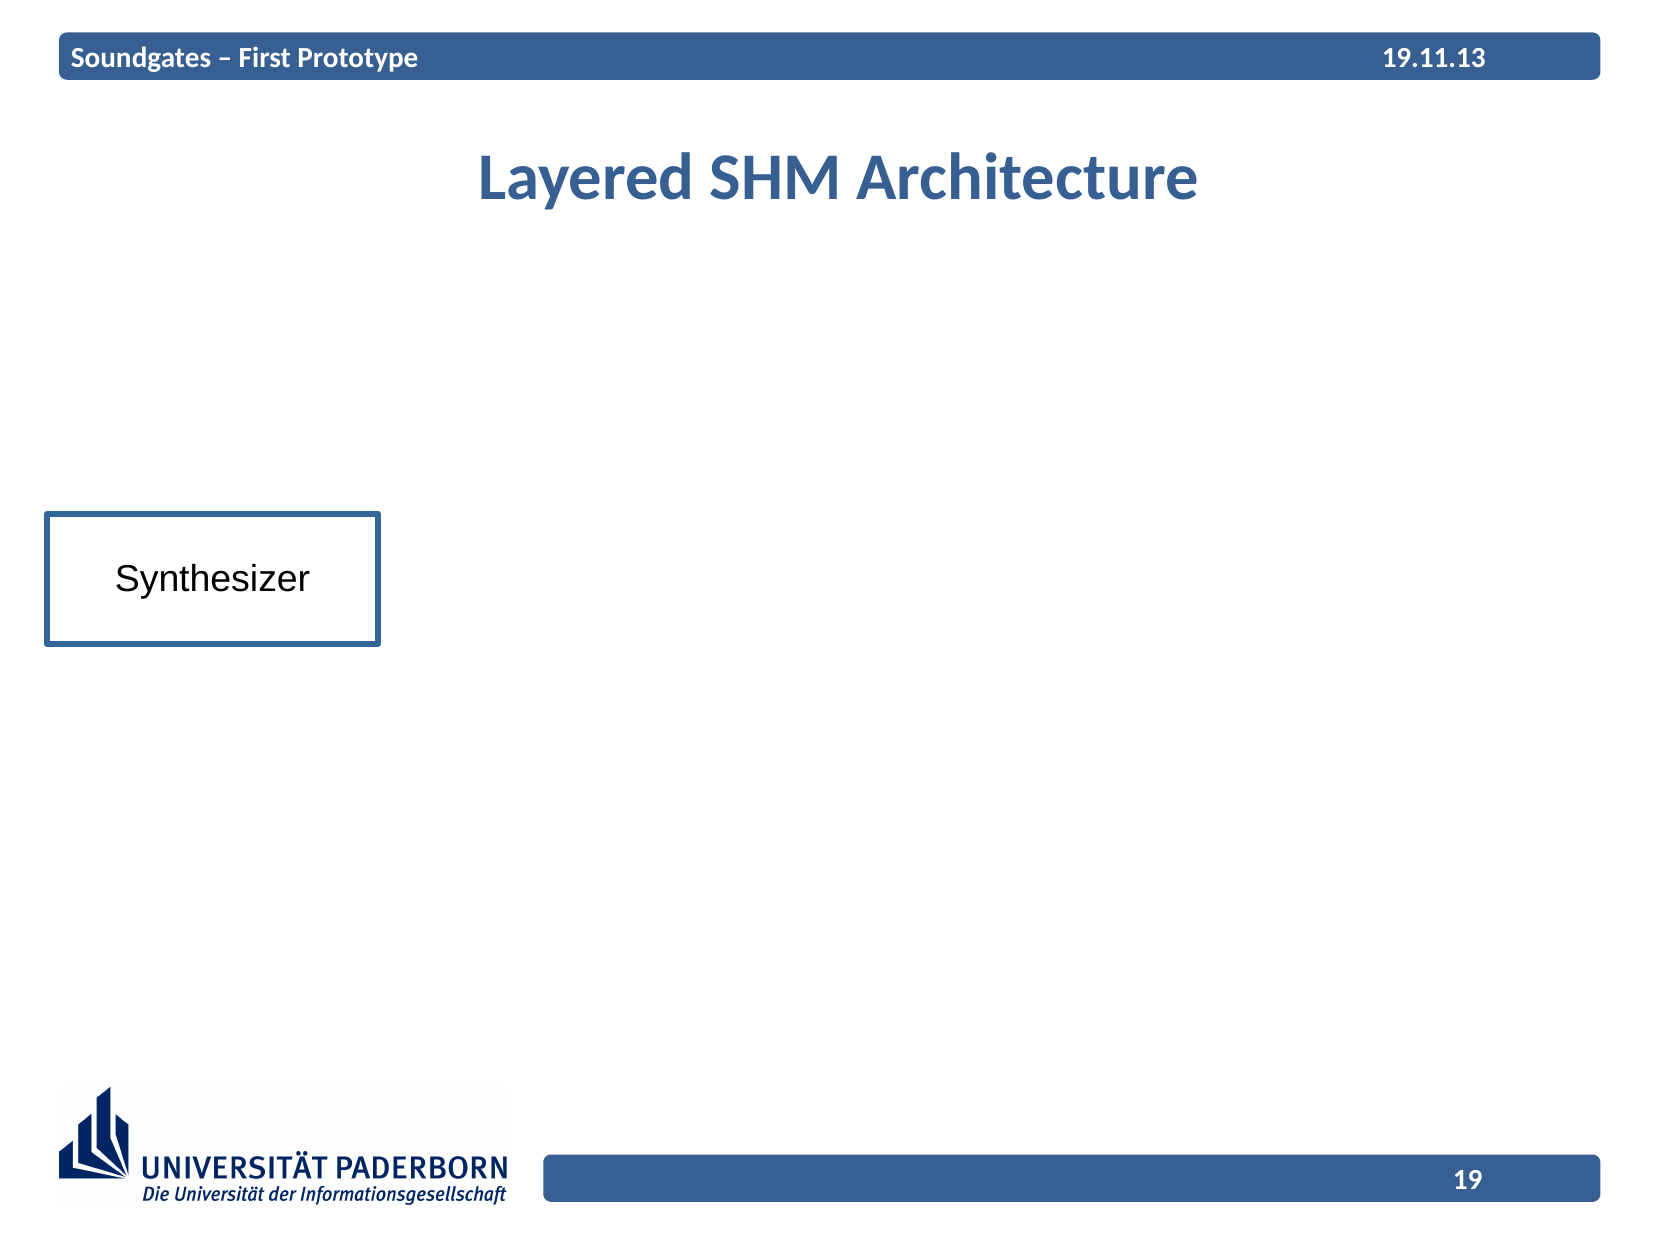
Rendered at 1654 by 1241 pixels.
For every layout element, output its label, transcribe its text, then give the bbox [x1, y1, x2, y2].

text_box Synthesizer [47, 513, 378, 644]
text_box <number> [1452, 1154, 1583, 1202]
picture [59, 1086, 507, 1205]
text_box 19.11.13 [1381, 32, 1583, 80]
text_box Soundgates – First Prototype [70, 32, 1359, 80]
title Layered SHM Architecture [82, 121, 1595, 225]
